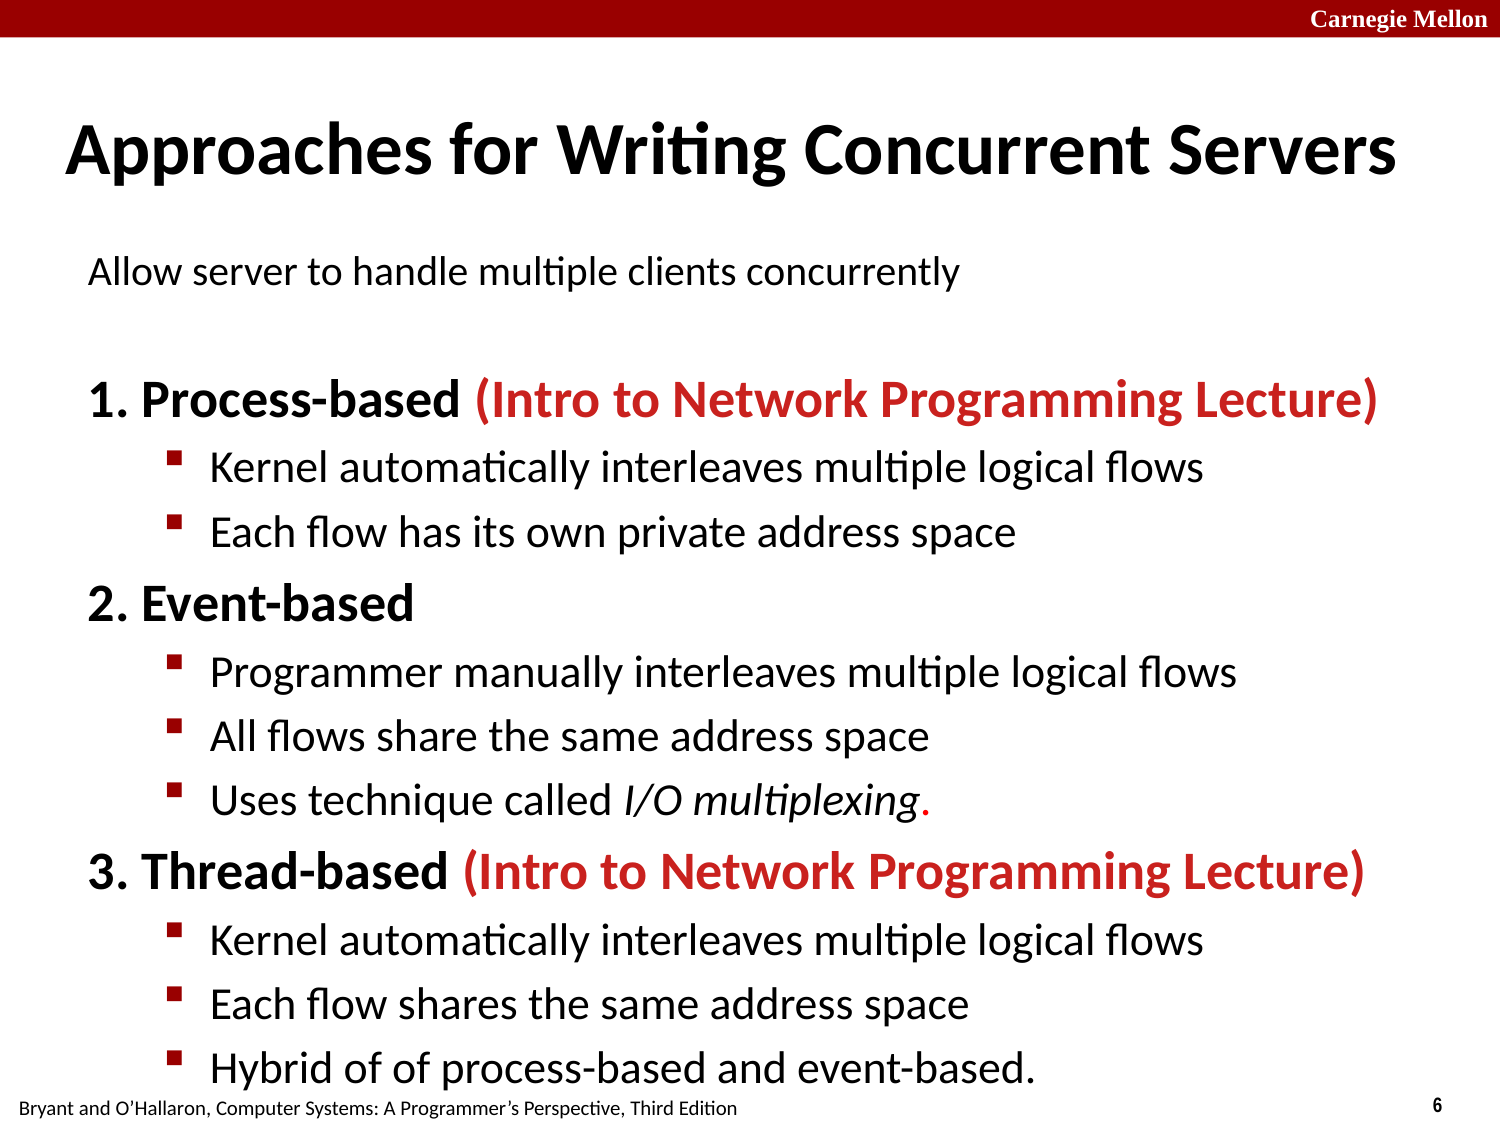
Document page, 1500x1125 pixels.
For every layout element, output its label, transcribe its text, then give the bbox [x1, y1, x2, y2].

list Allow server to handle multiple clients concurrently 1. Process-based (Intro to Network Programming Lecture) Kernel automatically interleaves multiple logical flows Each flow has its own private address space 2. Event-based Programmer manually interleaves multiple logical flows All flows share the same address space Uses technique called I/O multiplexing. 3. Thread-based (Intro to Network Programming Lecture) Kernel automatically interleaves multiple logical flows Each flow shares the same address space Hybrid of of process-based and event-based. [72, 236, 1428, 1100]
title Approaches for Writing Concurrent Servers [50, 54, 1463, 235]
